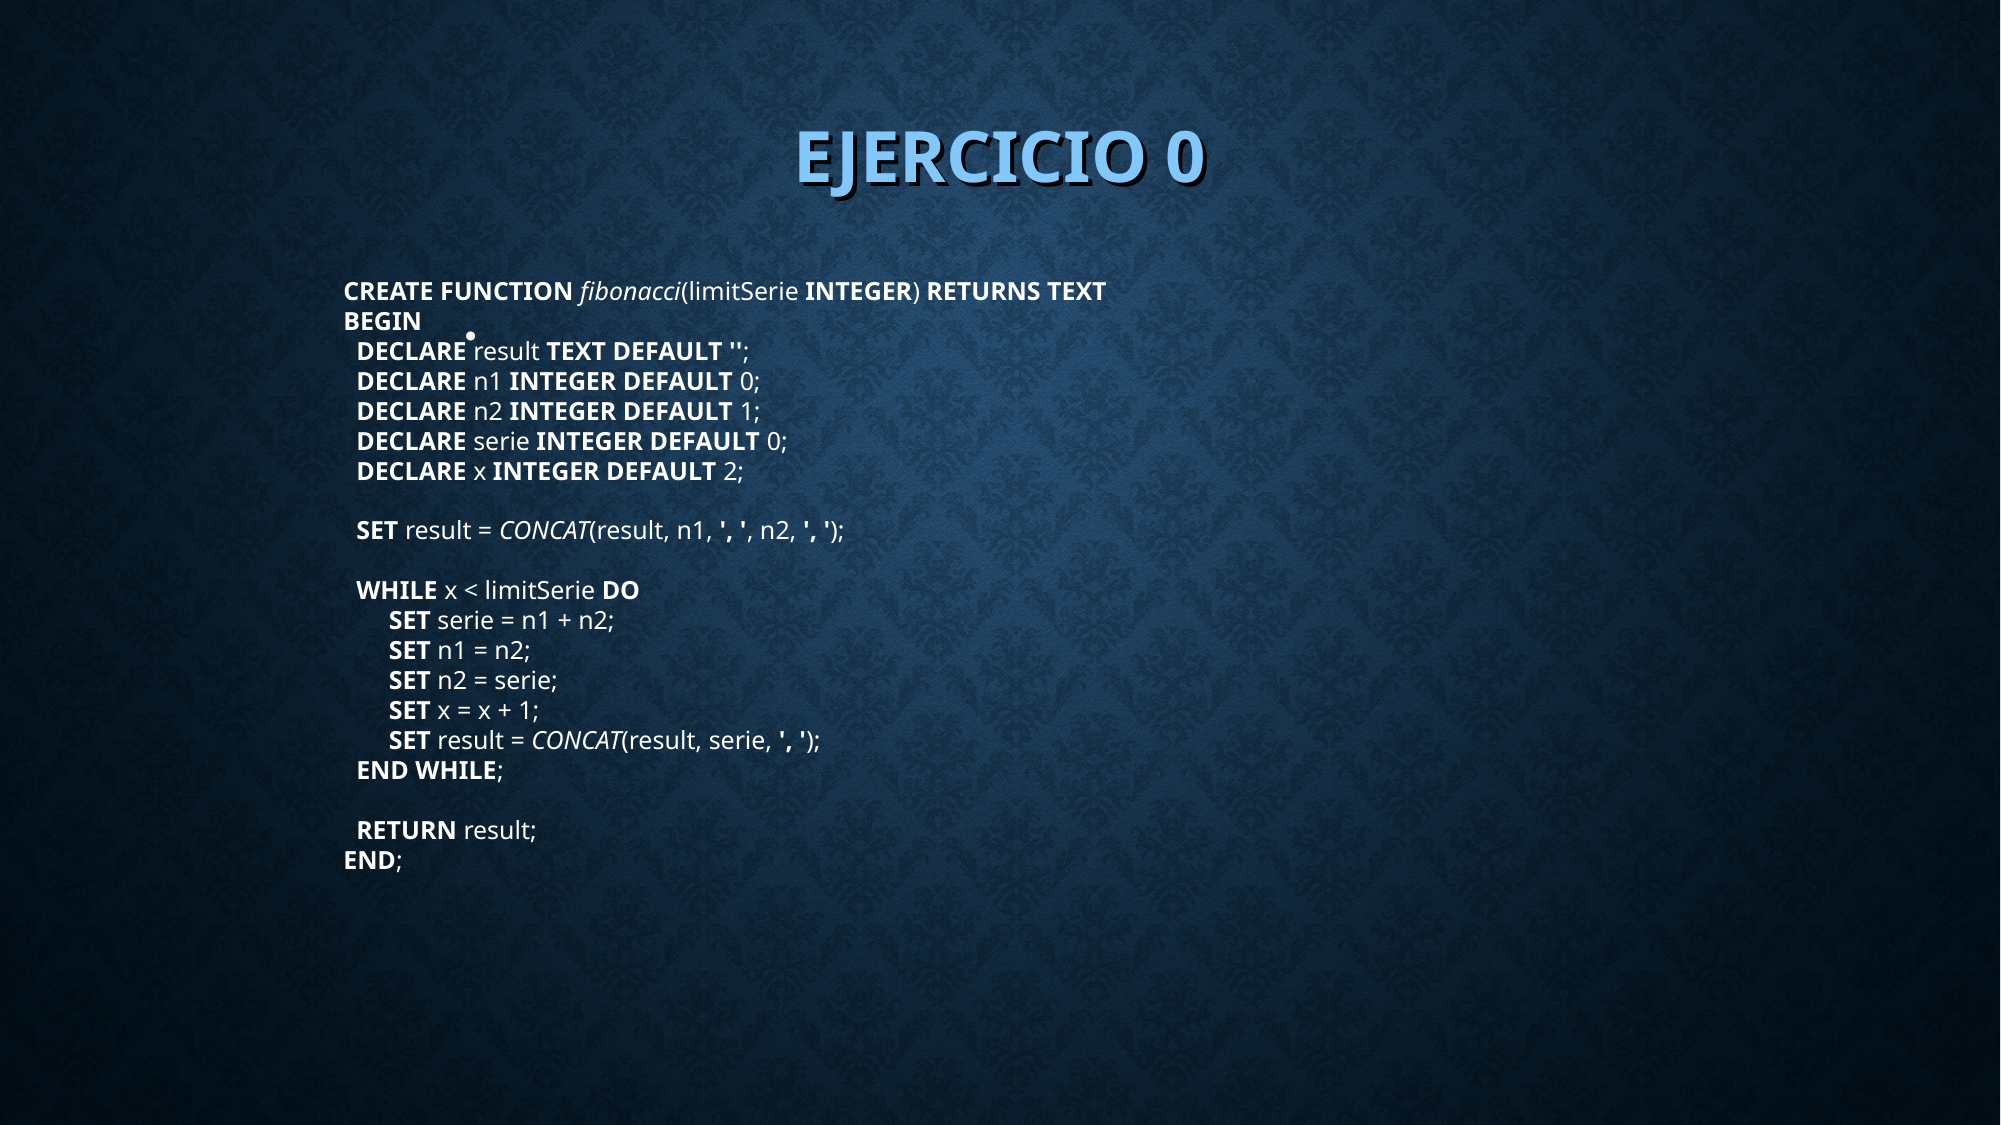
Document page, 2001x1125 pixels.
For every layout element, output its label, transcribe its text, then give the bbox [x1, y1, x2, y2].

text_box CREATE FUNCTION fibonacci(limitSerie INTEGER) RETURNS TEXT BEGIN DECLARE result TEXT DEFAULT ''; DECLARE n1 INTEGER DEFAULT 0; DECLARE n2 INTEGER DEFAULT 1; DECLARE serie INTEGER DEFAULT 0; DECLARE x INTEGER DEFAULT 2; SET result = CONCAT(result, n1, ', ', n2, ', '); WHILE x < limitSerie DO SET serie = n1 + n2; SET n1 = n2; SET n2 = serie; SET x = x + 1; SET result = CONCAT(result, serie, ', '); END WHILE; RETURN result; END; [328, 268, 1635, 882]
list [149, 249, 1918, 1048]
title Ejercicio 0 [150, 71, 1850, 248]
